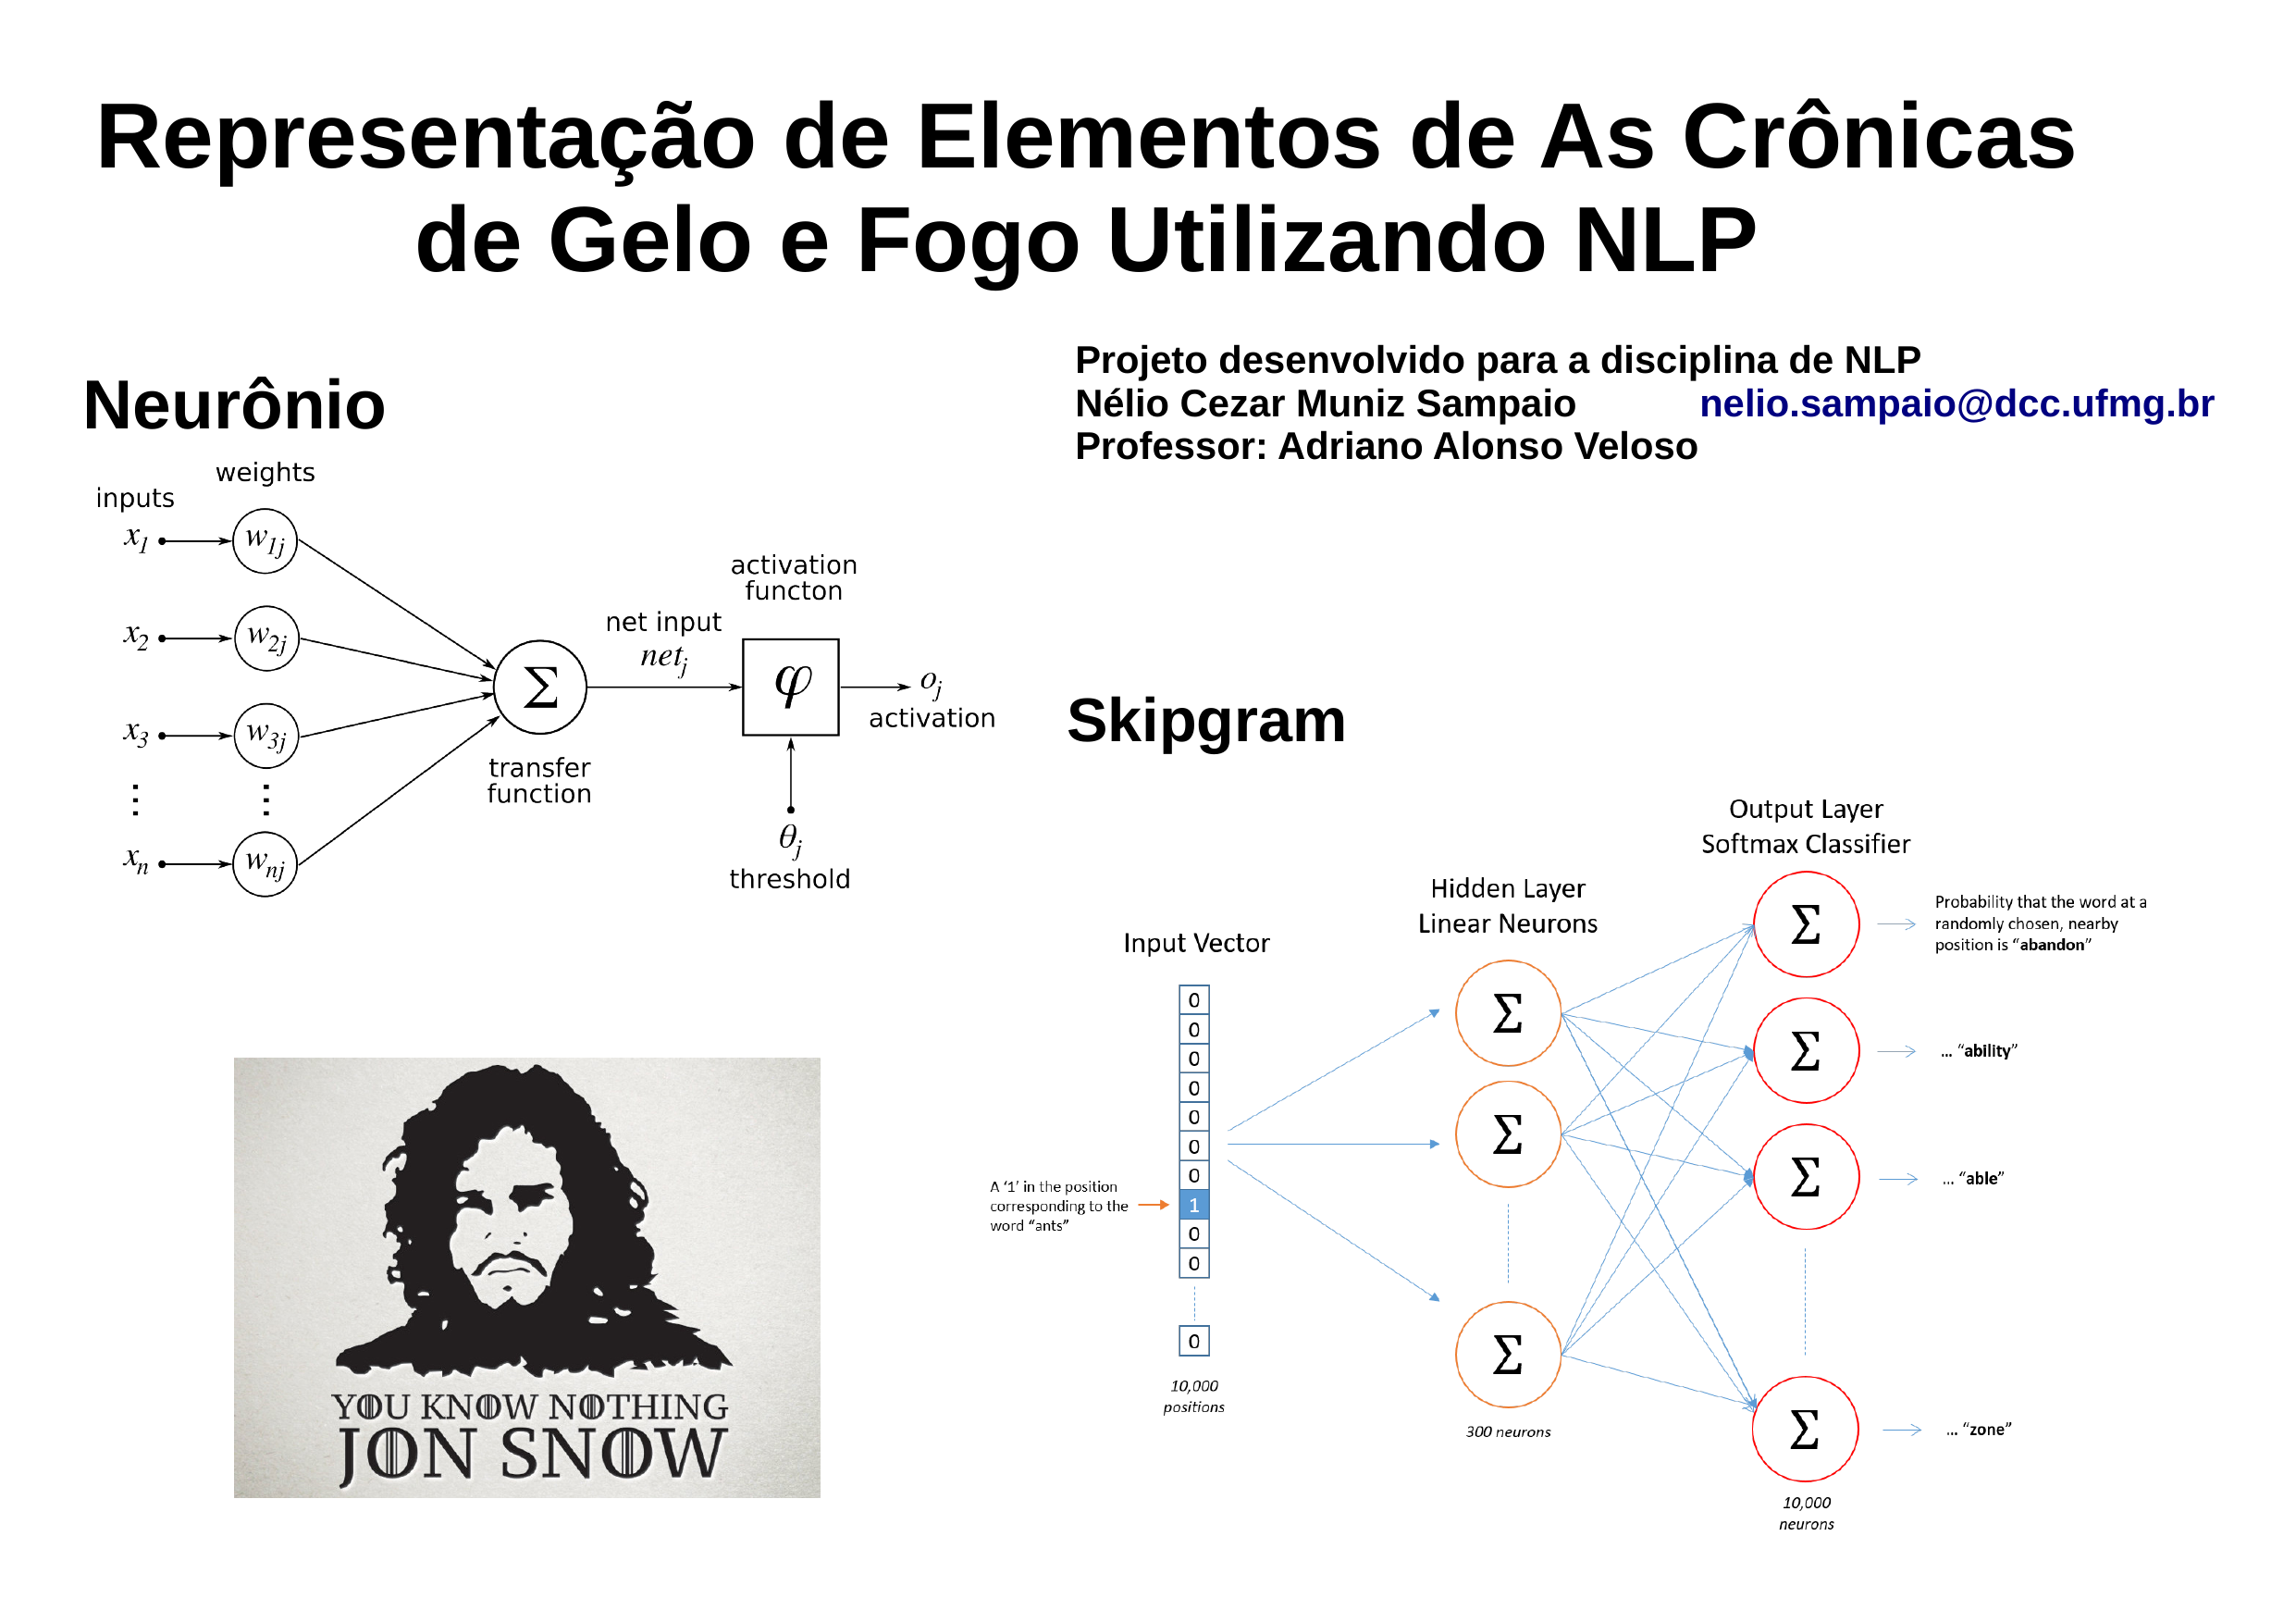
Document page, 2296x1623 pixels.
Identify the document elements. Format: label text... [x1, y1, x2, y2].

picture [81, 455, 2199, 1544]
picture [234, 1058, 821, 1498]
text_box Skipgram [1053, 678, 1362, 762]
text_box Neurônio [68, 359, 401, 452]
text_box Projeto desenvolvido para a disciplina de NLP Nélio Cezar Muniz Sampaio nelio.sampaio@dcc.ufmg.br Professor: Adriano Alonso Veloso [1061, 331, 2241, 489]
text_box Representação de Elementos de As Crônicas de Gelo e Fogo Utilizando NLP [81, 77, 2205, 298]
